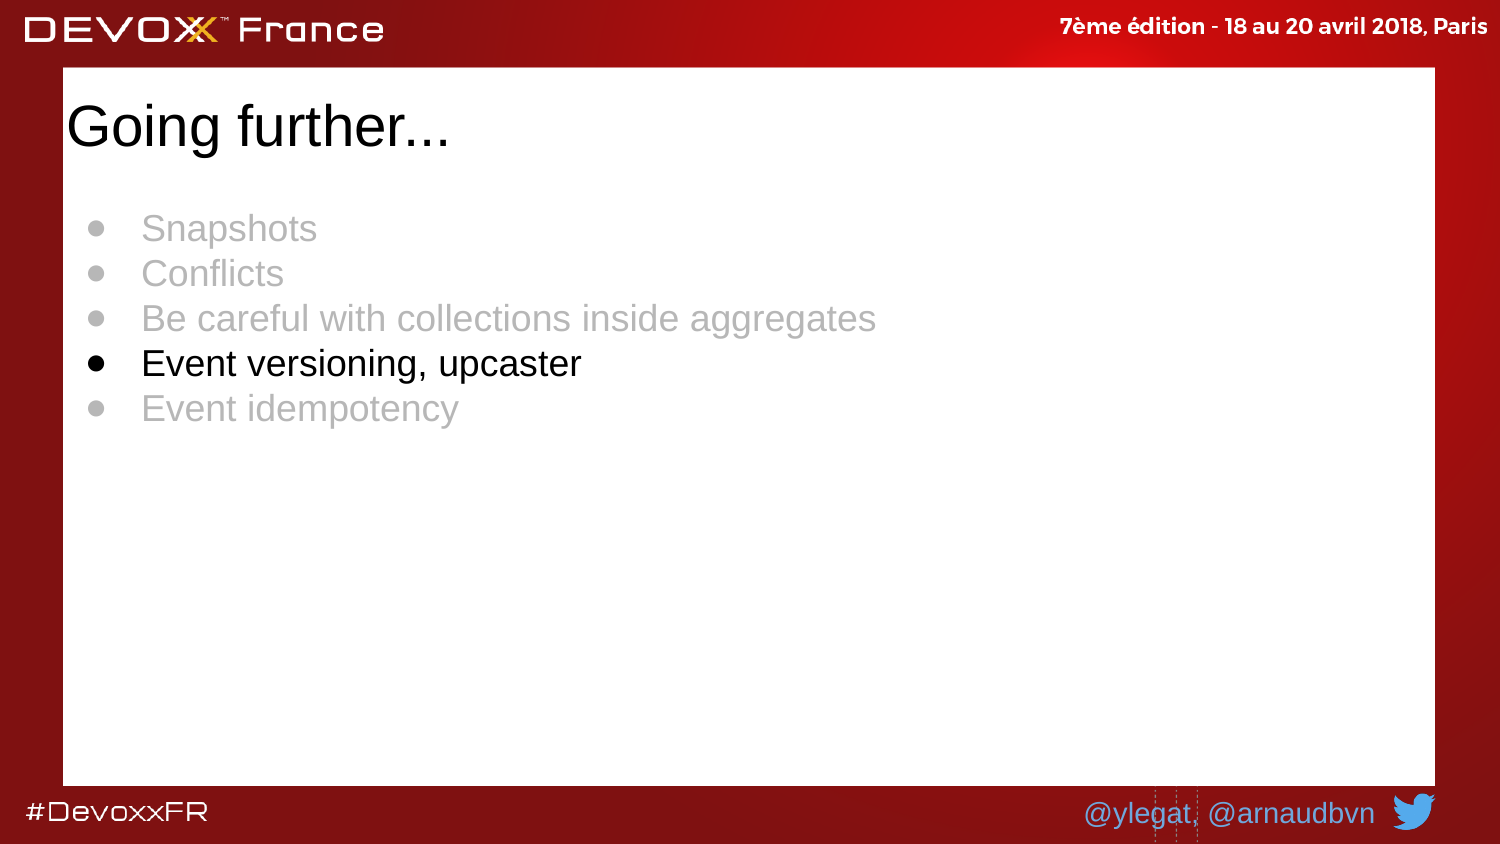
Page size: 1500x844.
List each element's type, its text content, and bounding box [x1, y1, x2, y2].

text_box @ylegat, @arnaudbvn [1068, 779, 1399, 844]
title Going further... [51, 72, 1449, 167]
picture [0, 0, 1500, 844]
list Snapshots Conflicts Be careful with collections inside aggregates Event versioning, upcaster Event idempotency [51, 189, 1449, 829]
